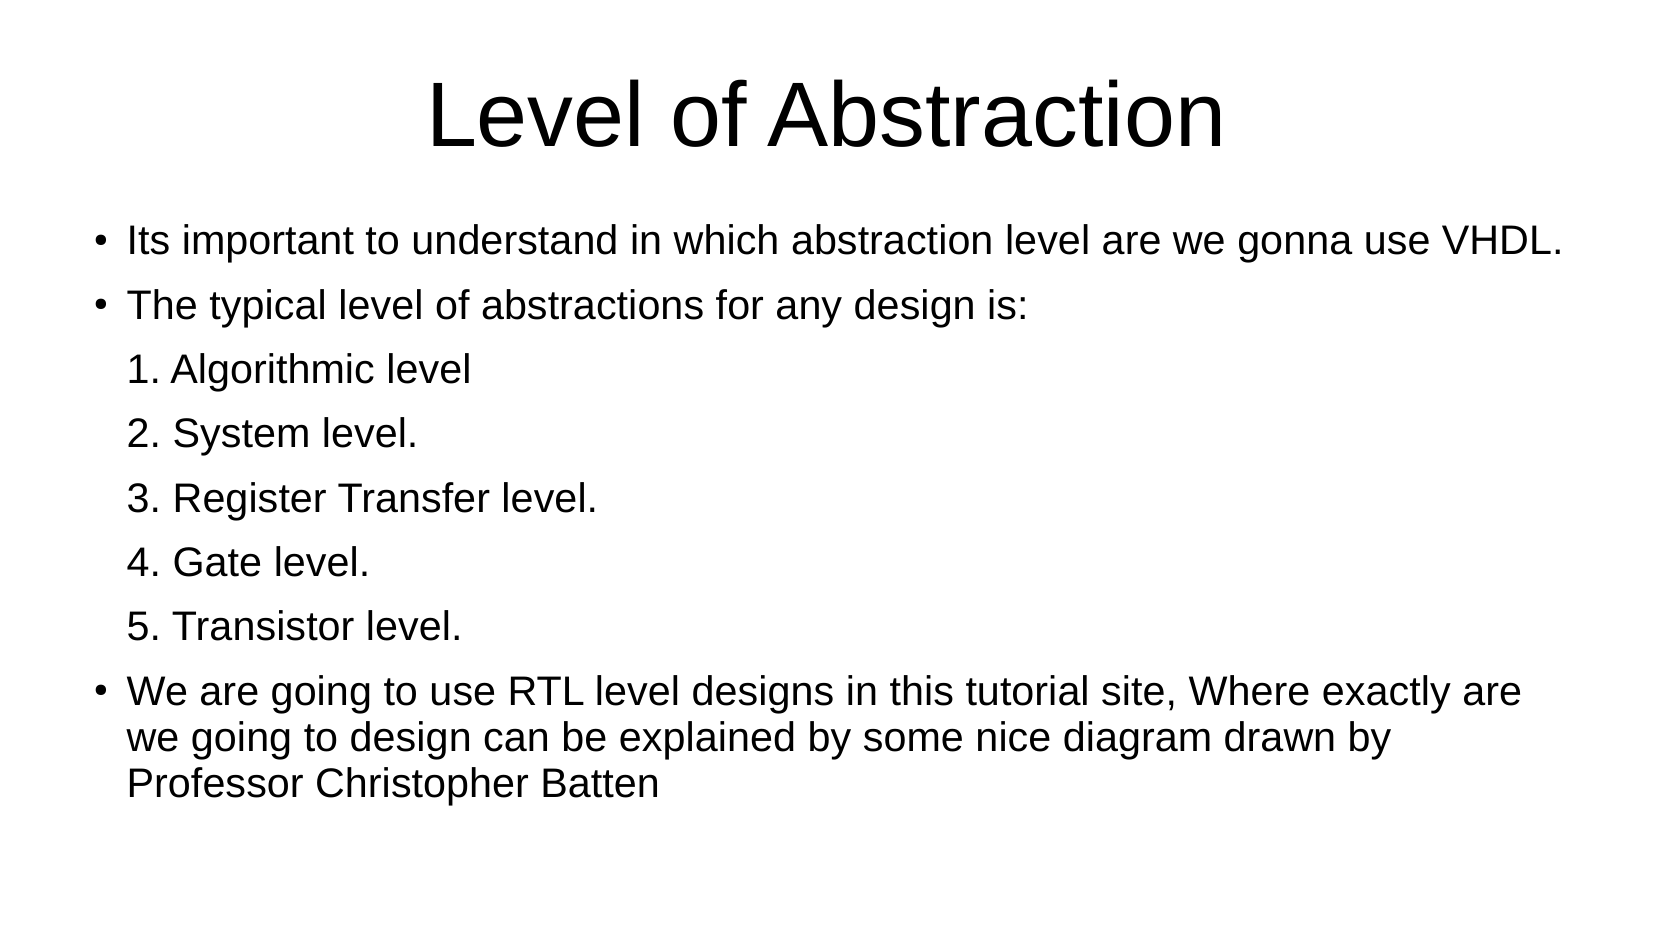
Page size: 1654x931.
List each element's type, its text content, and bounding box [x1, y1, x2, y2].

title Level of Abstraction [82, 37, 1571, 193]
list Its important to understand in which abstraction level are we gonna use VHDL. The typical level of abstractions for any design is: 1. Algorithmic level 2. System level. 3. Register Transfer level. 4. Gate level. 5. Transistor level. We are going to use RTL level designs in this tutorial site, Where exactly are we going to design can be explained by some nice diagram drawn by Professor Christopher Batten [82, 217, 1571, 826]
